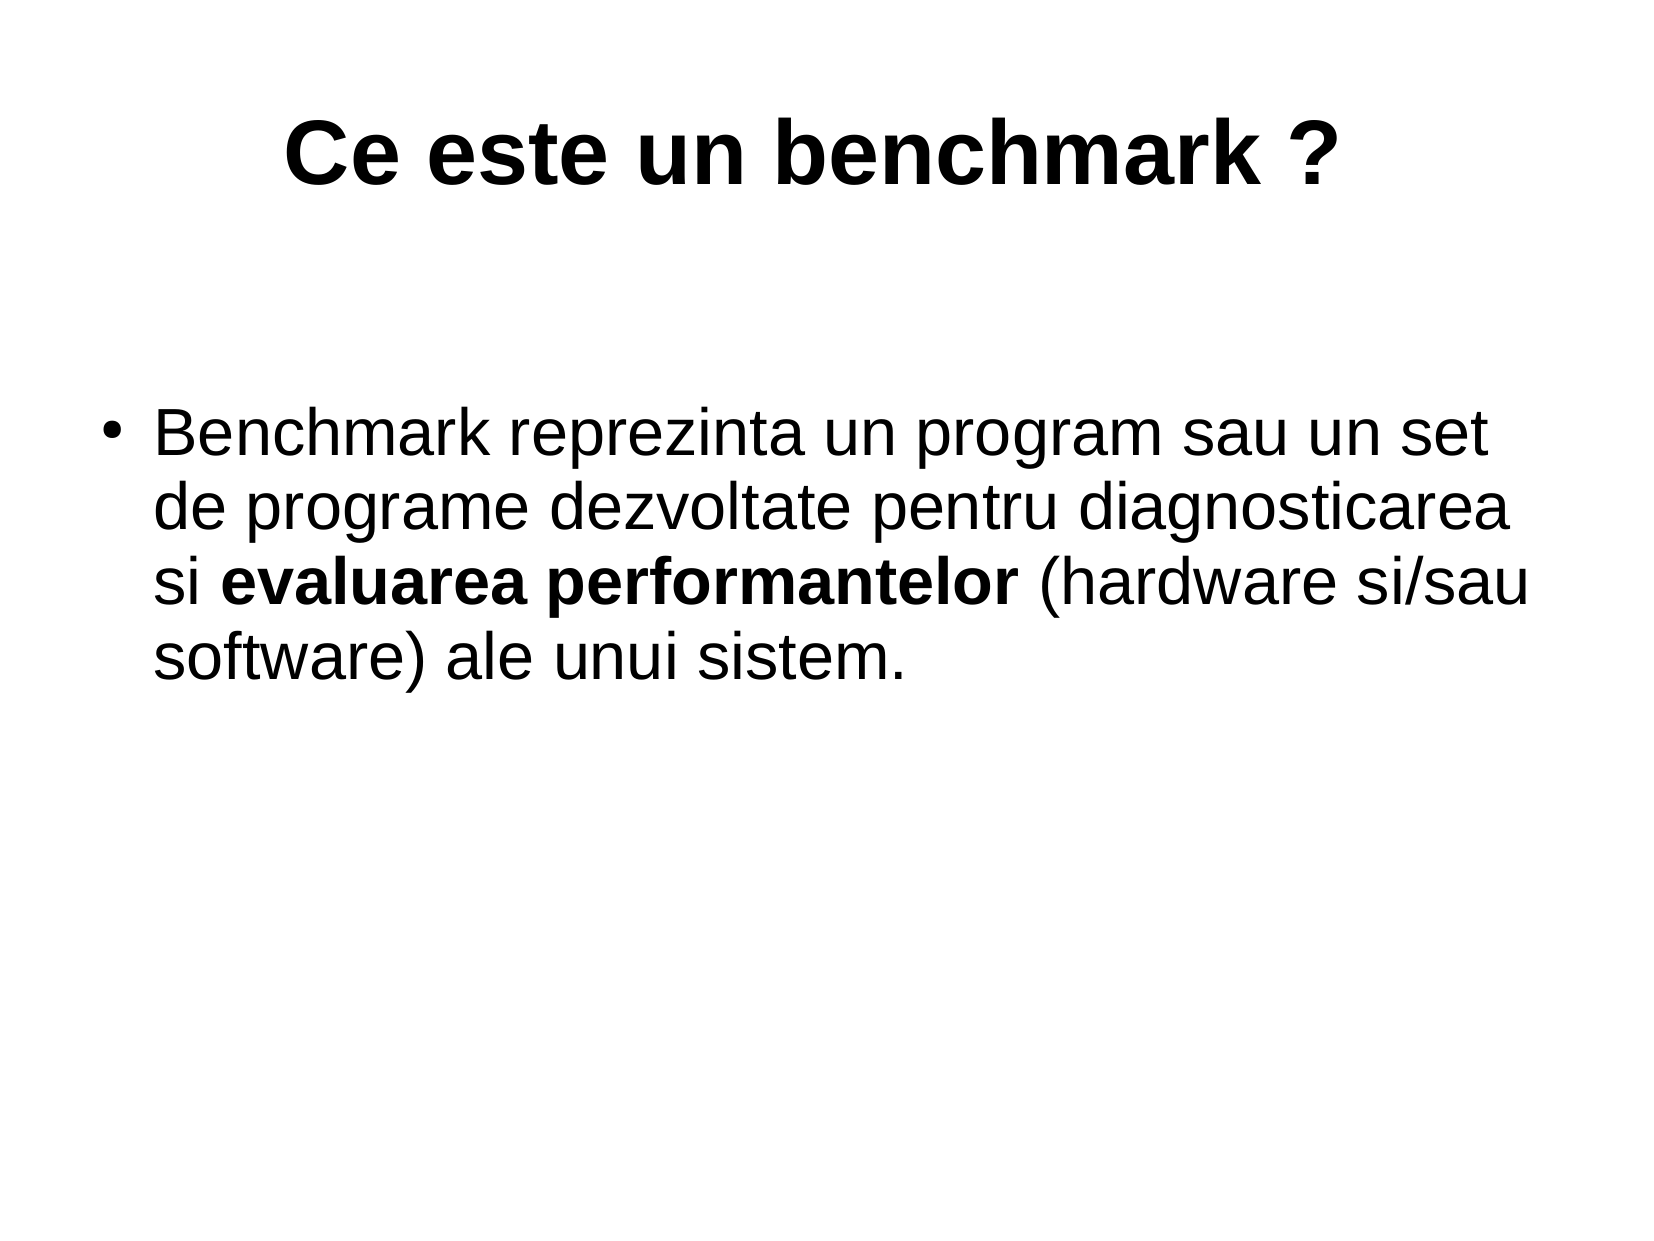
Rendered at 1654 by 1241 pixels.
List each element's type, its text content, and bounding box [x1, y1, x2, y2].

list Benchmark reprezinta un program sau un set de programe dezvoltate pentru diagnosticarea si evaluarea performantelor (hardware si/sau software) ale unui sistem. [82, 290, 1571, 1010]
title Ce este un benchmark ? [82, 49, 1571, 257]
